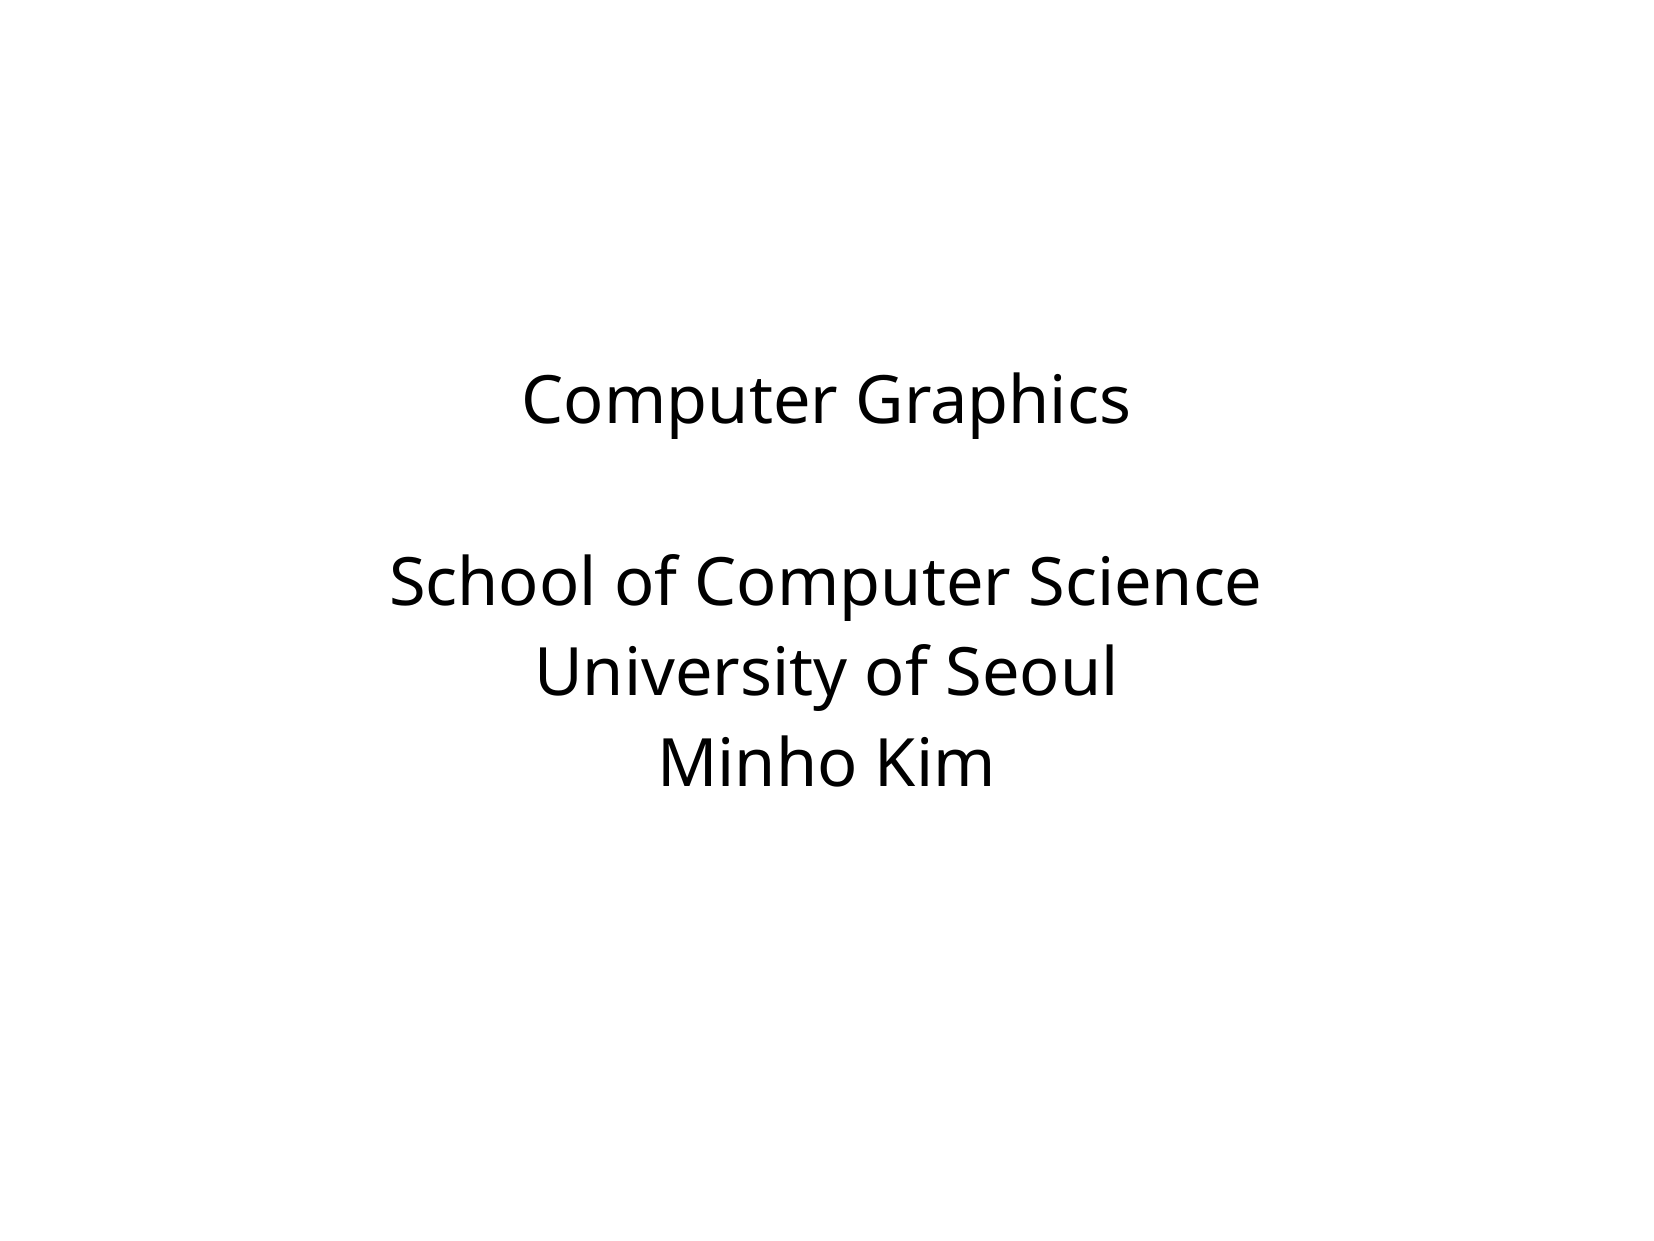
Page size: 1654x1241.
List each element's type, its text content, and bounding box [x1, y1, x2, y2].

subtitle Computer Graphics School of Computer Science University of Seoul Minho Kim [82, 49, 1571, 1109]
